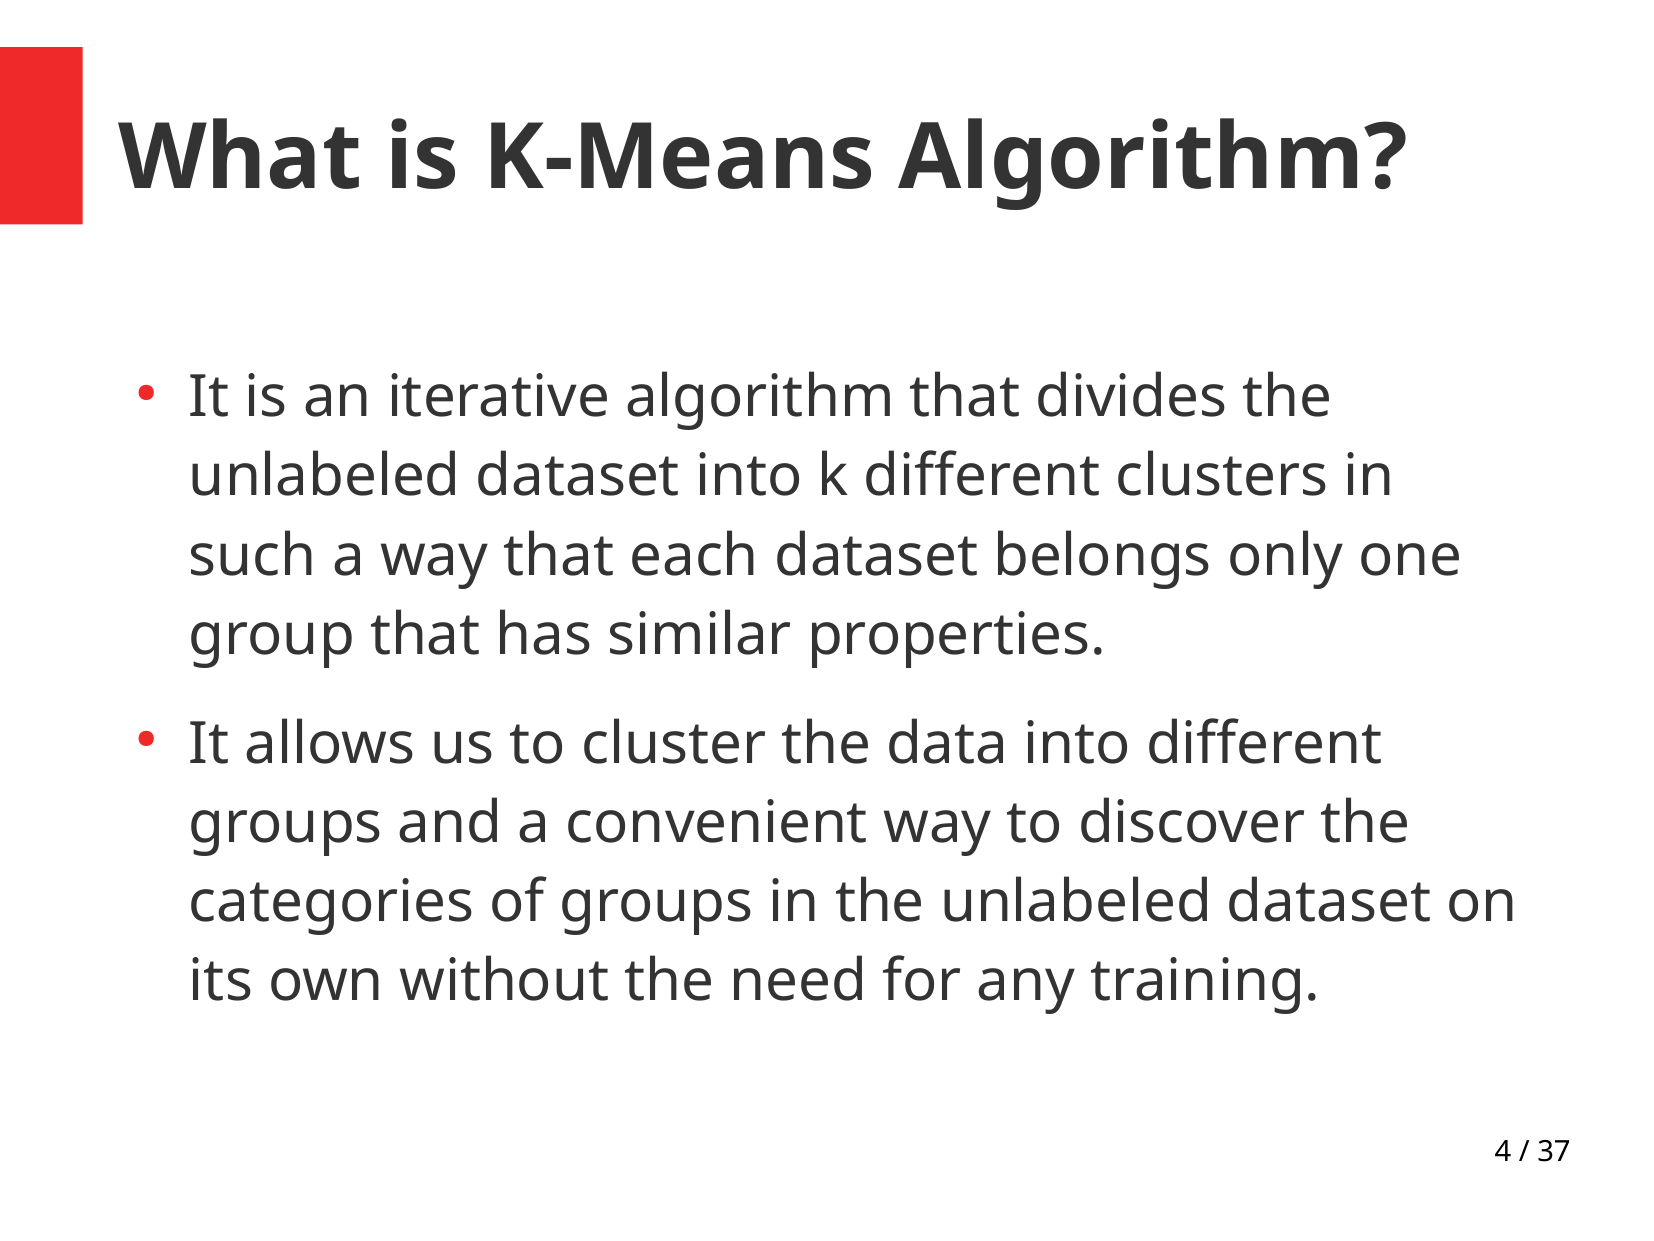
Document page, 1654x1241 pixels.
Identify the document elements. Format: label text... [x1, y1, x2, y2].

list It is an iterative algorithm that divides the unlabeled dataset into k different clusters in such a way that each dataset belongs only one group that has similar properties. It allows us to cluster the data into different groups and a convenient way to discover the categories of groups in the unlabeled dataset on its own without the need for any training. [118, 354, 1536, 1074]
title What is K-Means Algorithm? [118, 49, 1571, 257]
